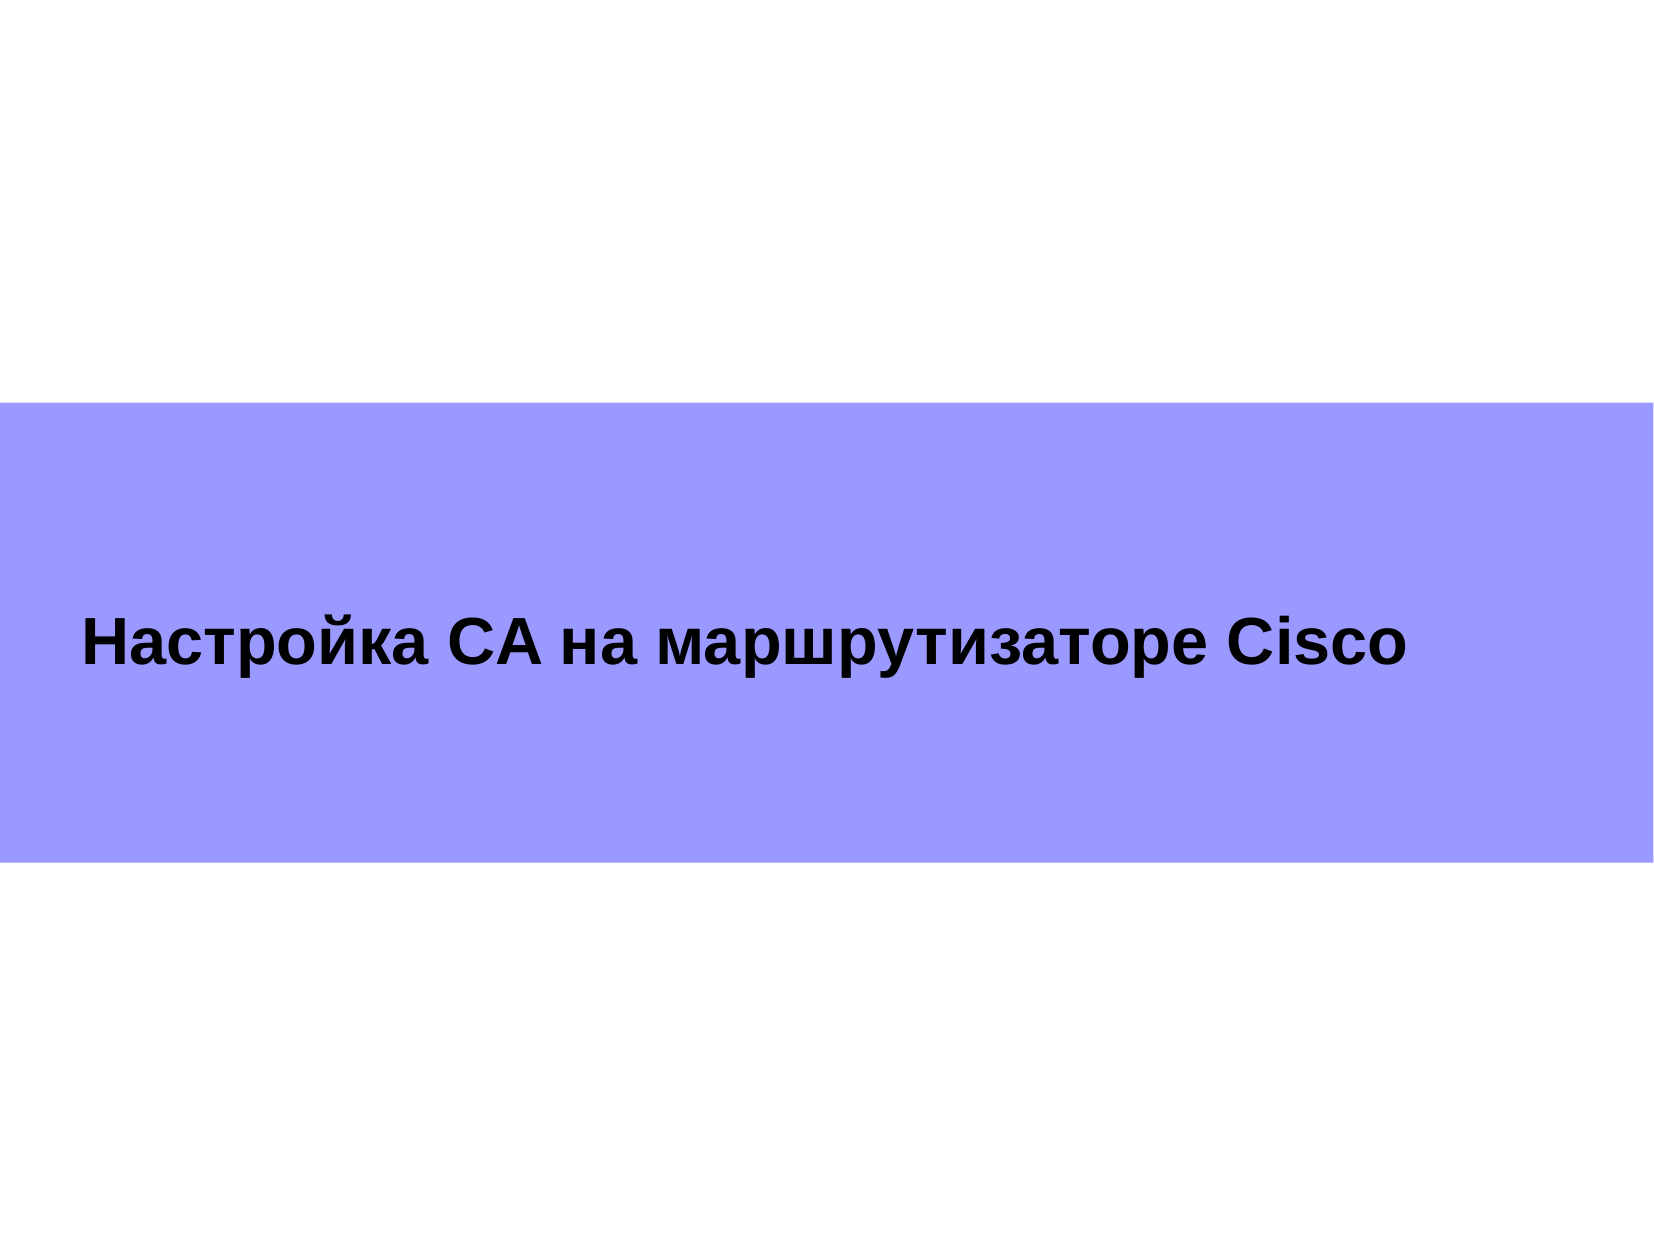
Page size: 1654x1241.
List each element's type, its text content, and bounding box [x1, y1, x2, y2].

text_box Настройка CA на маршрутизаторе Cisco [67, 600, 1530, 772]
